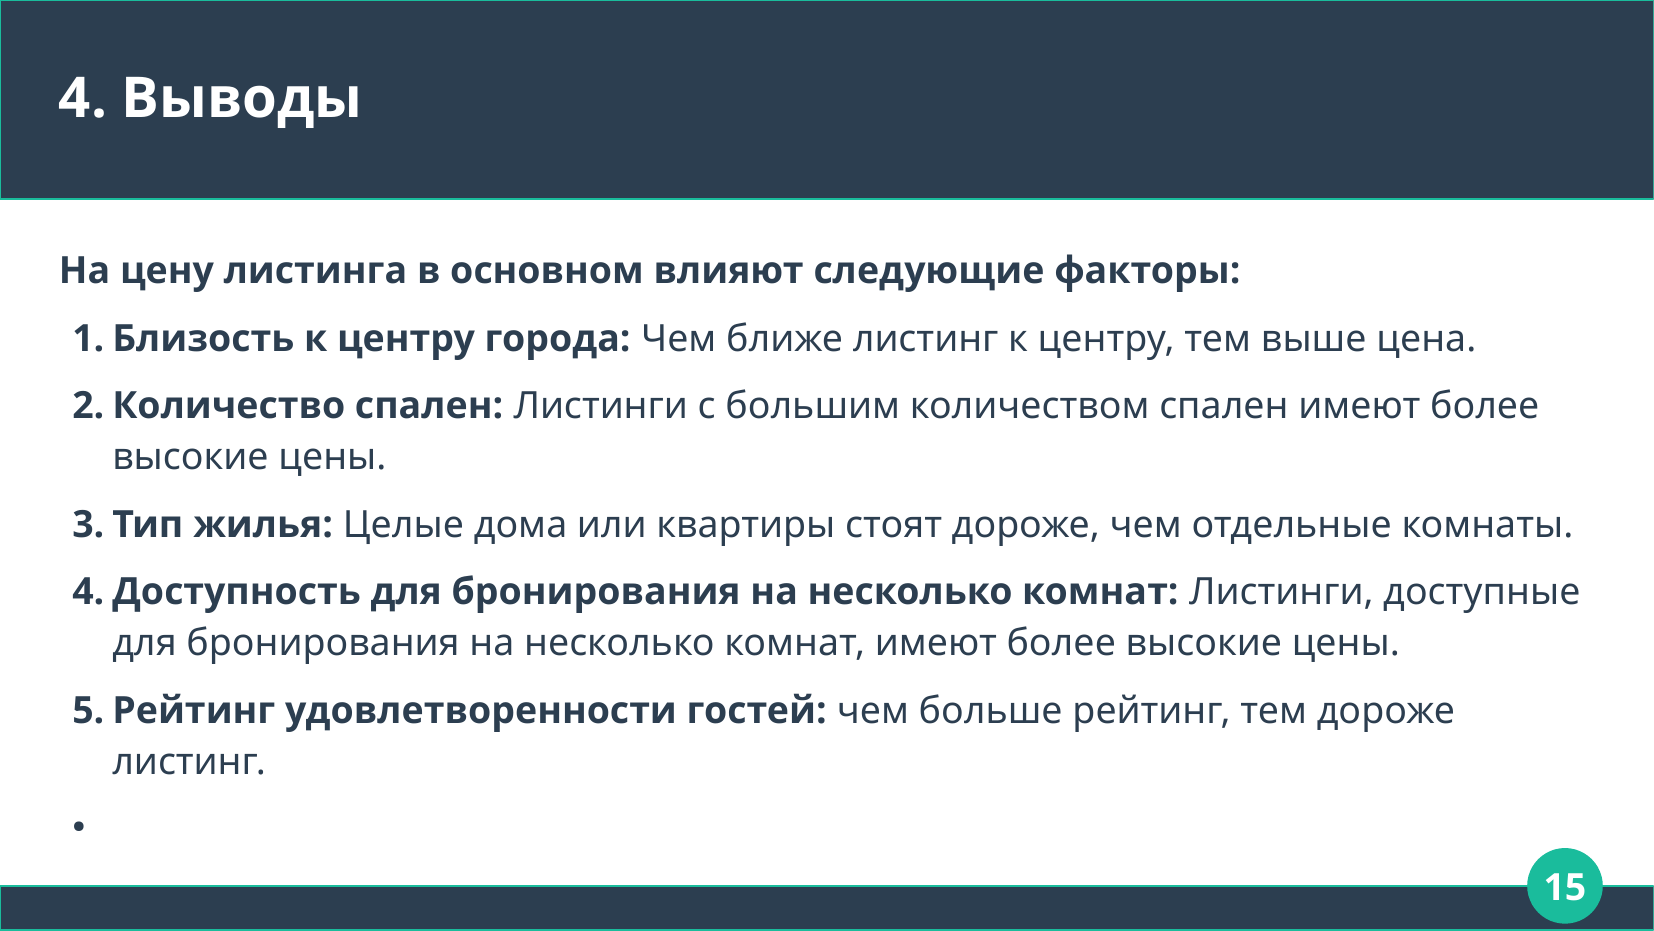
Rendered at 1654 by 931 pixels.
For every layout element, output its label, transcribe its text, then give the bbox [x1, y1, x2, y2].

list На цену листинга в основном влияют следующие факторы: Близость к центру города: Чем ближе листинг к центру, тем выше цена. Количество спален: Листинги с большим количеством спален имеют более высокие цены. Тип жилья: Целые дома или квартиры стоят дороже, чем отдельные комнаты. Доступность для бронирования на несколько комнат: Листинги, доступные для бронирования на несколько комнат, имеют более высокие цены. Рейтинг удовлетворенности гостей: чем больше рейтинг, тем дороже листинг. [59, 243, 1595, 864]
title 4. Выводы [59, 37, 1595, 156]
